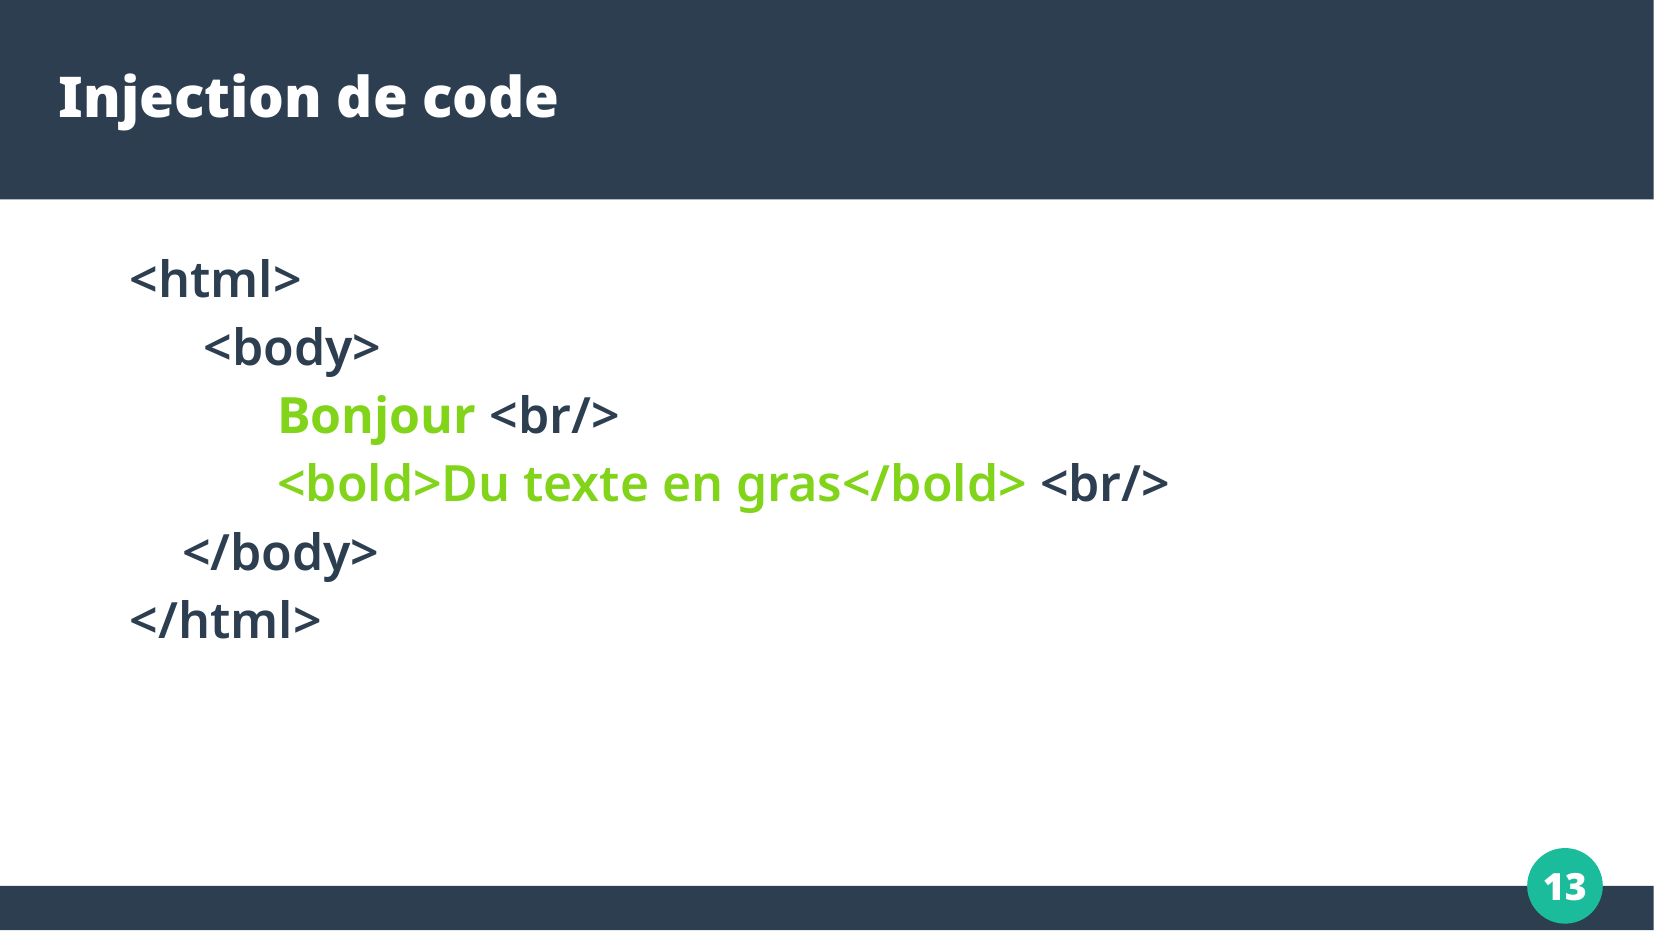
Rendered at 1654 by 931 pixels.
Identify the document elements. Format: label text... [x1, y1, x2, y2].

title Injection de code [59, 37, 1595, 155]
list <html> <body> Bonjour <br/> <bold>Du texte en gras</bold> <br/> </body> </html> [59, 243, 1595, 864]
